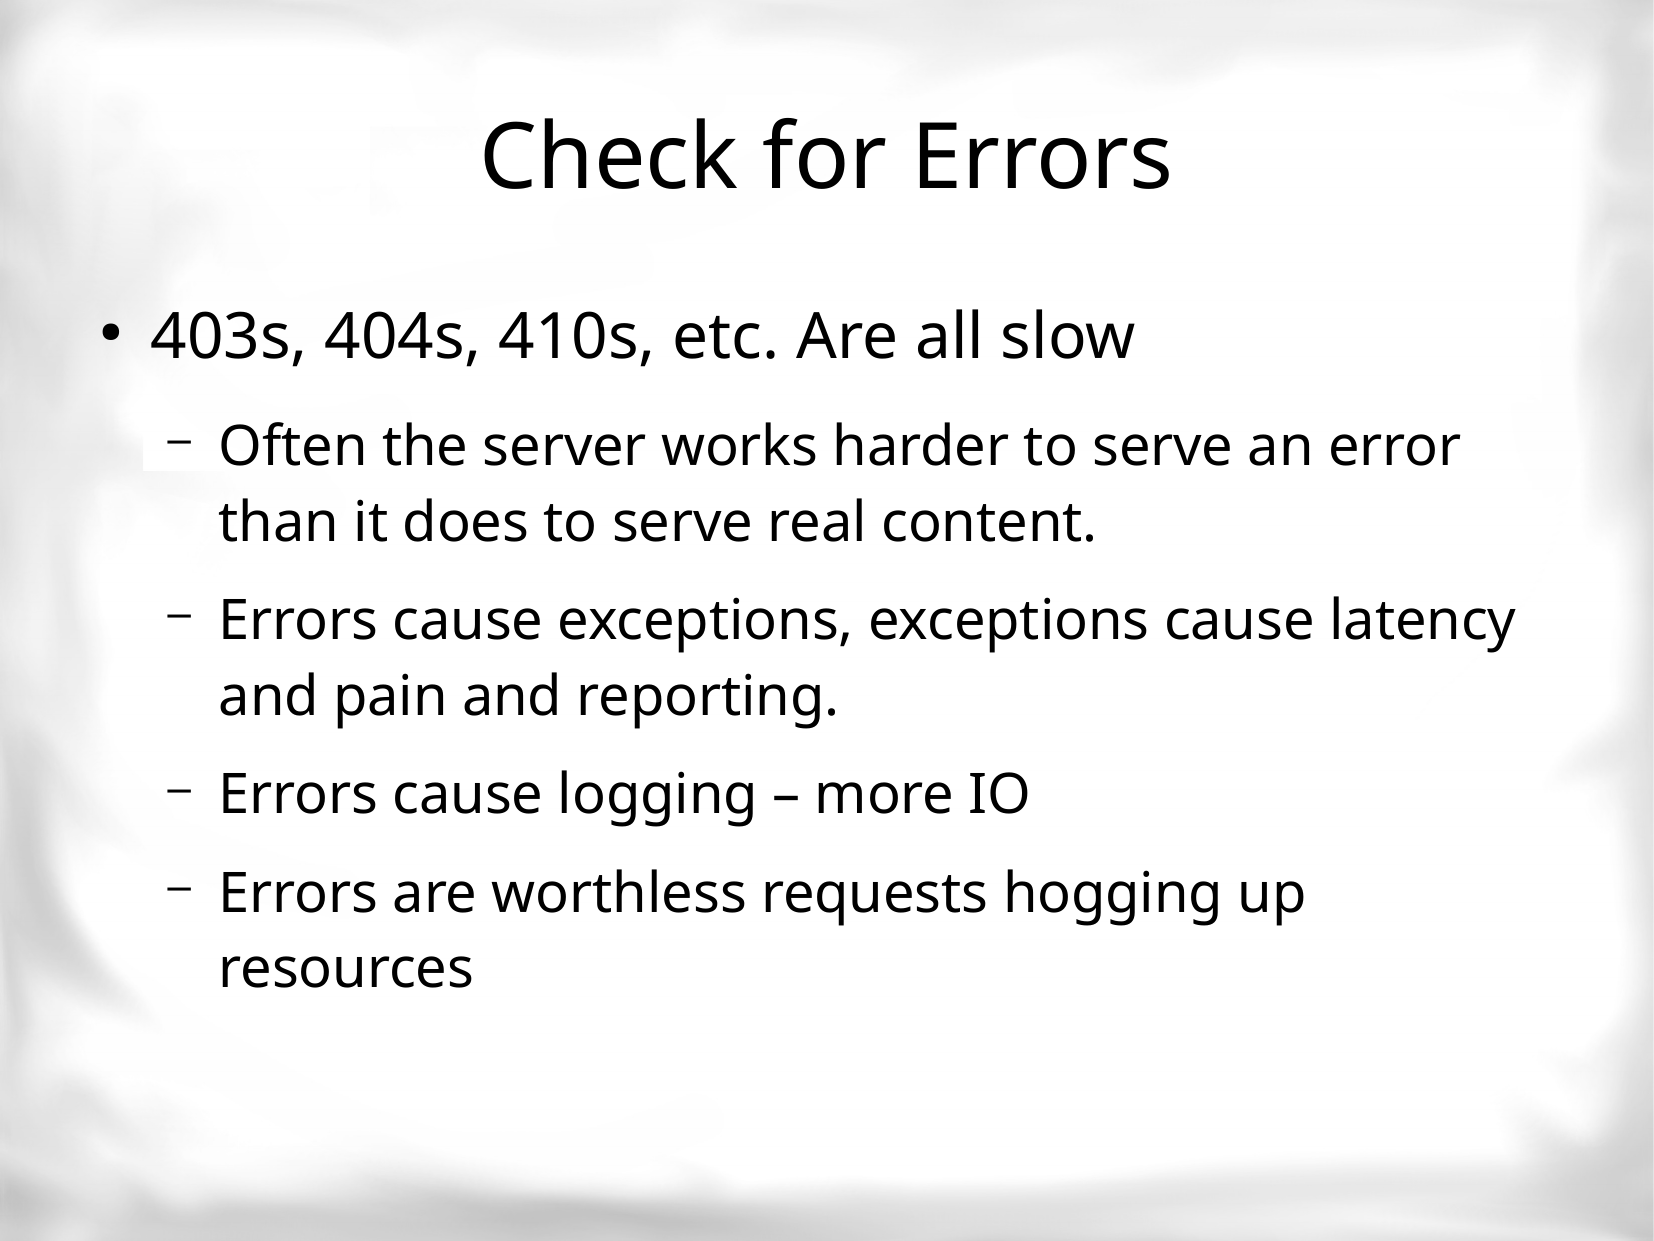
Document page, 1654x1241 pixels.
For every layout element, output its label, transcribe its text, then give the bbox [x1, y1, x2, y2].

list 403s, 404s, 410s, etc. Are all slow Often the server works harder to serve an error than it does to serve real content. Errors cause exceptions, exceptions cause latency and pain and reporting. Errors cause logging – more IO Errors are worthless requests hogging up resources [82, 290, 1571, 1010]
picture [0, 0, 1654, 1241]
title Check for Errors [82, 49, 1571, 257]
